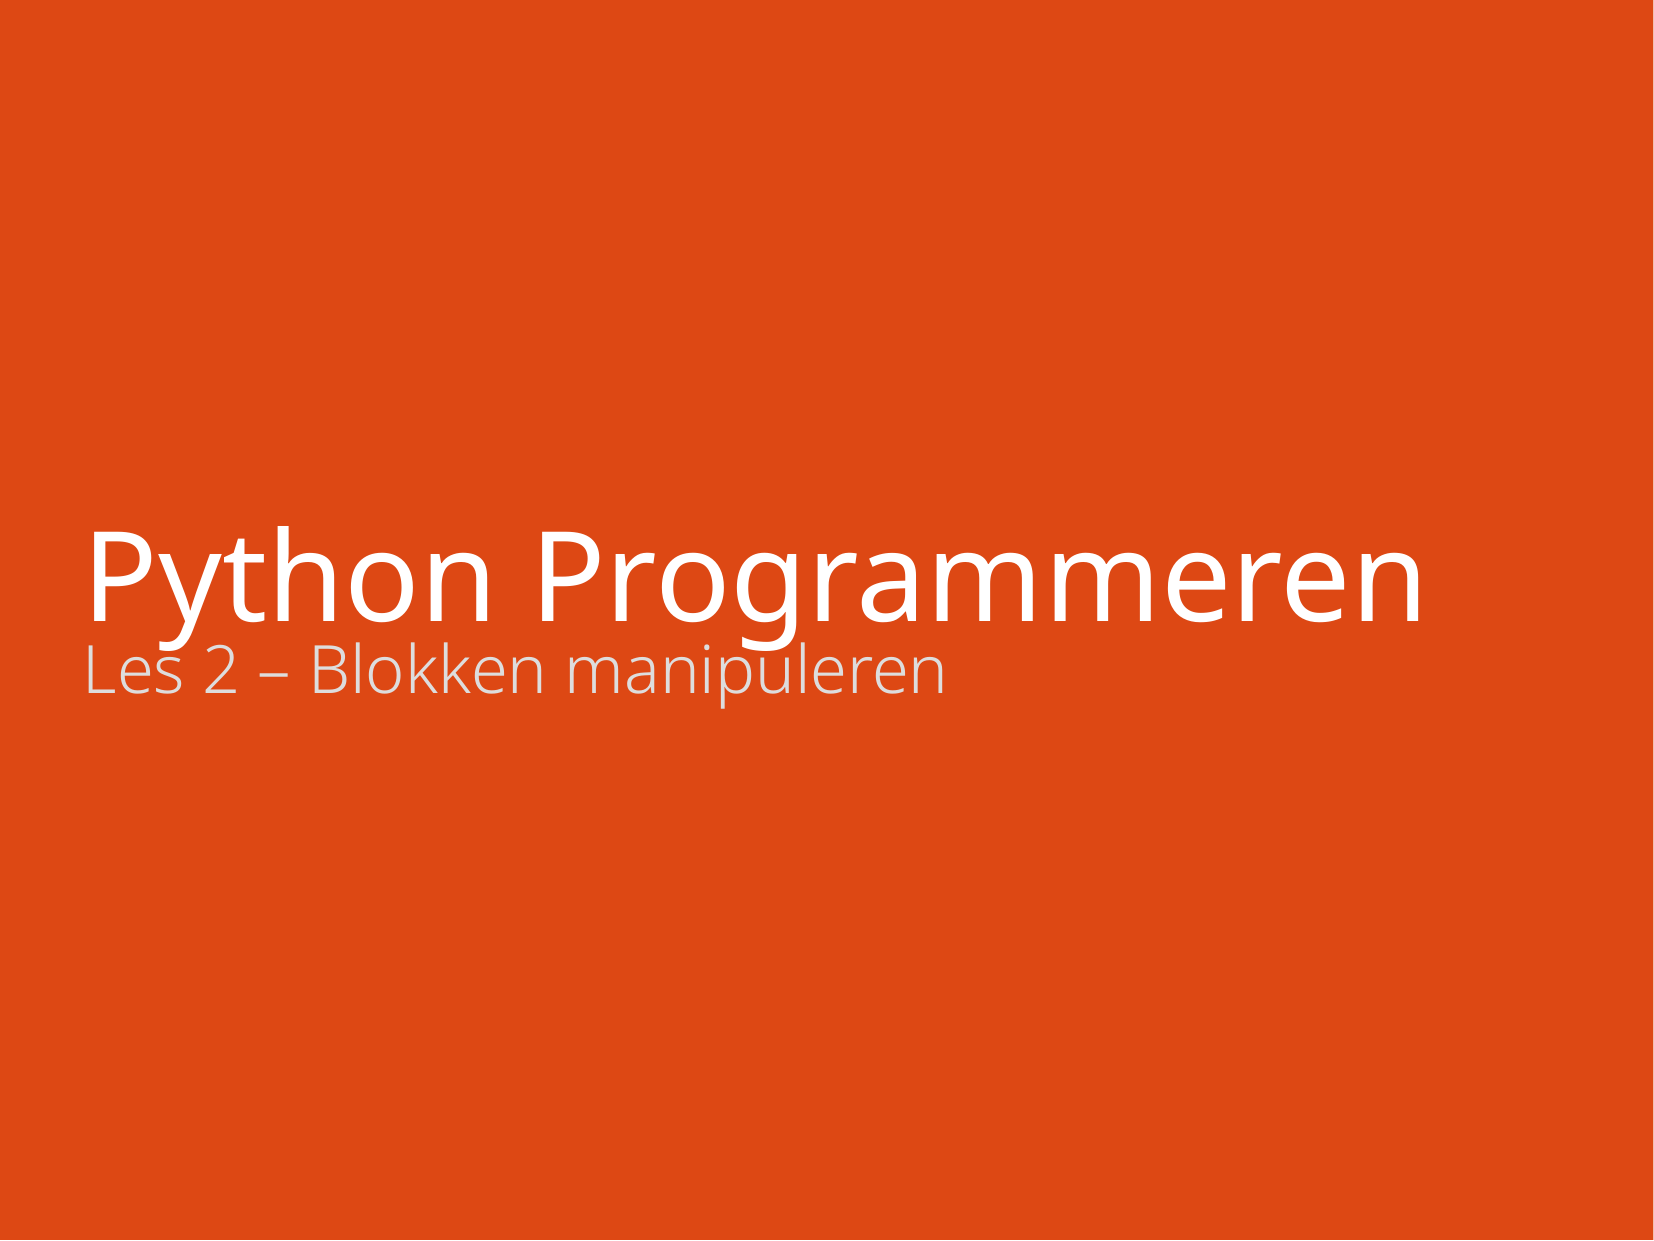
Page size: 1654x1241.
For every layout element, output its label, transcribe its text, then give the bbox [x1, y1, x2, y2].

title Python Programmeren [82, 500, 1571, 625]
subtitle Les 2 – Blokken manipuleren [82, 625, 1571, 709]
